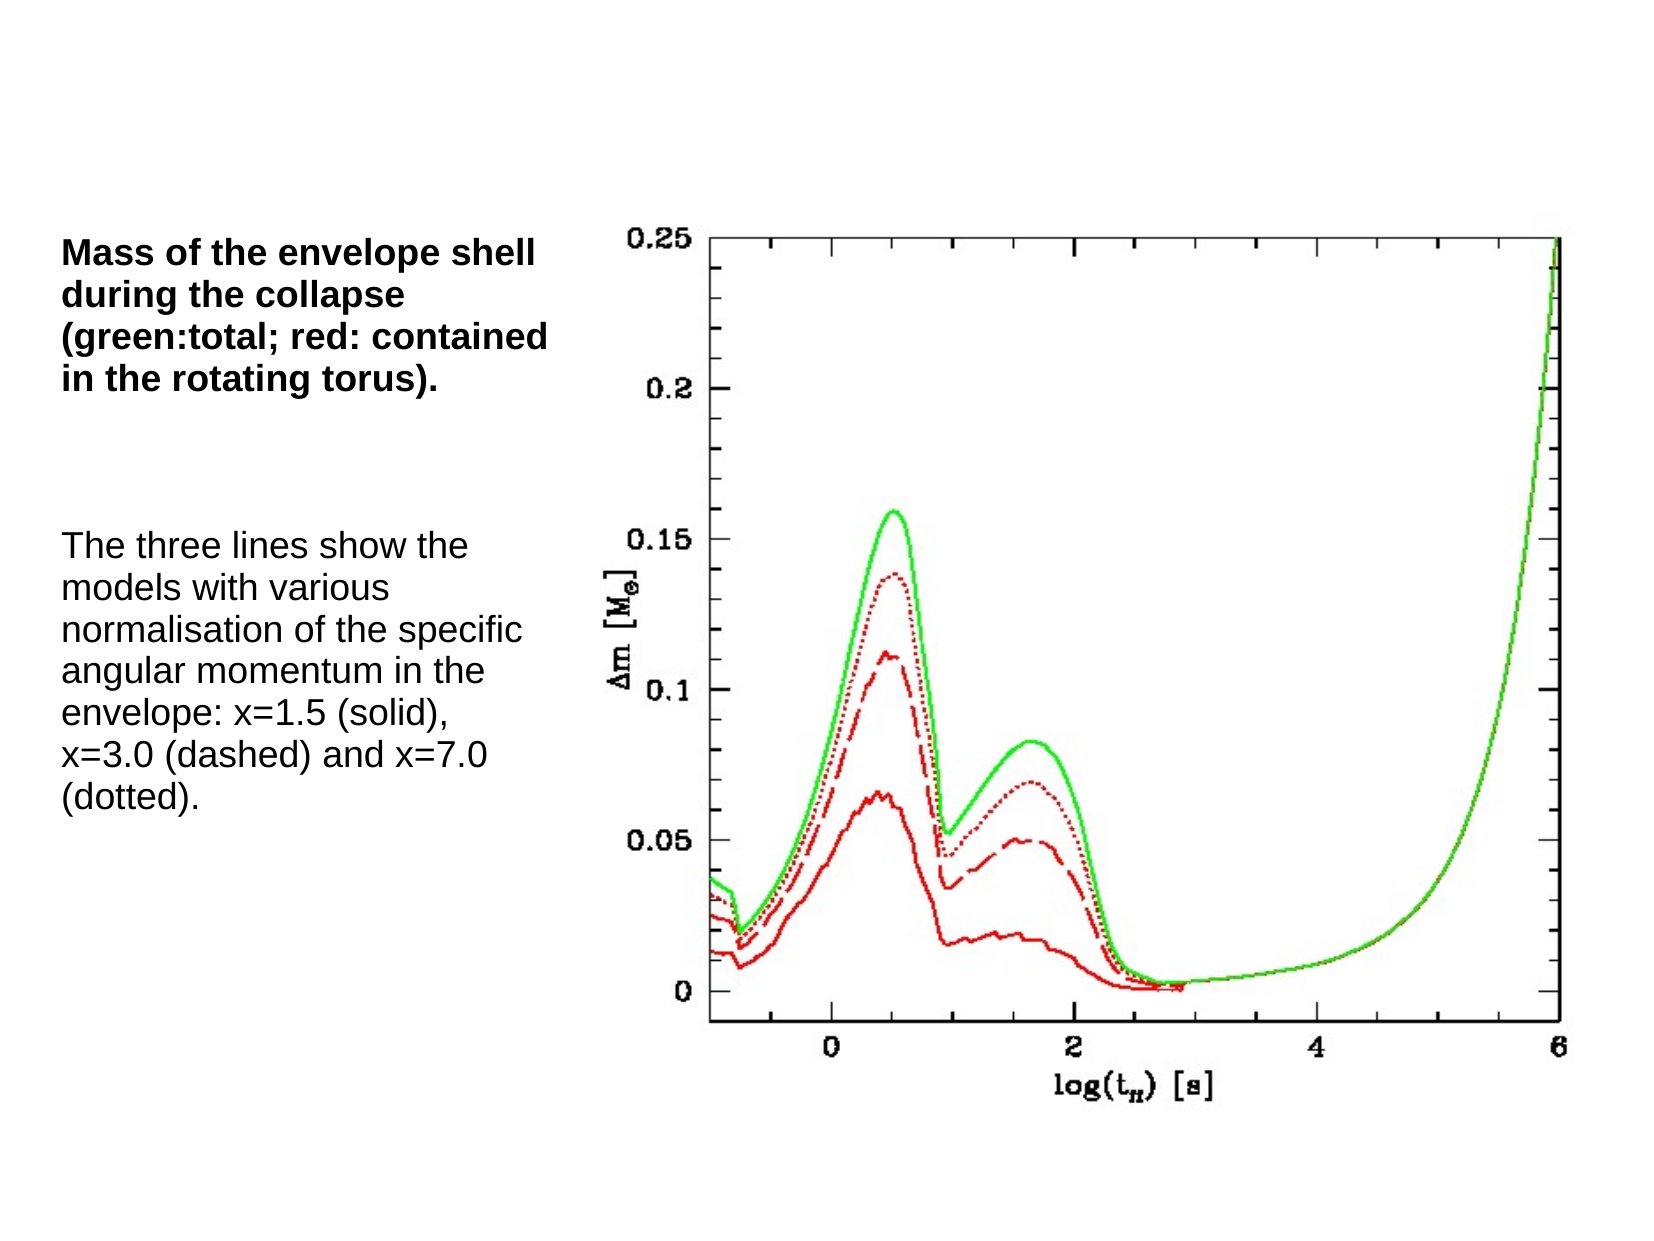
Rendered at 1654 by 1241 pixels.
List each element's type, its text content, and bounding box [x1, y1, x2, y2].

text_box Mass of the envelope shell during the collapse (green:total; red: contained in the rotating torus). The three lines show the models with various normalisation of the specific angular momentum in the envelope: x=1.5 (solid), x=3.0 (dashed) and x=7.0 (dotted). [46, 224, 601, 1140]
picture [600, 187, 1613, 1121]
